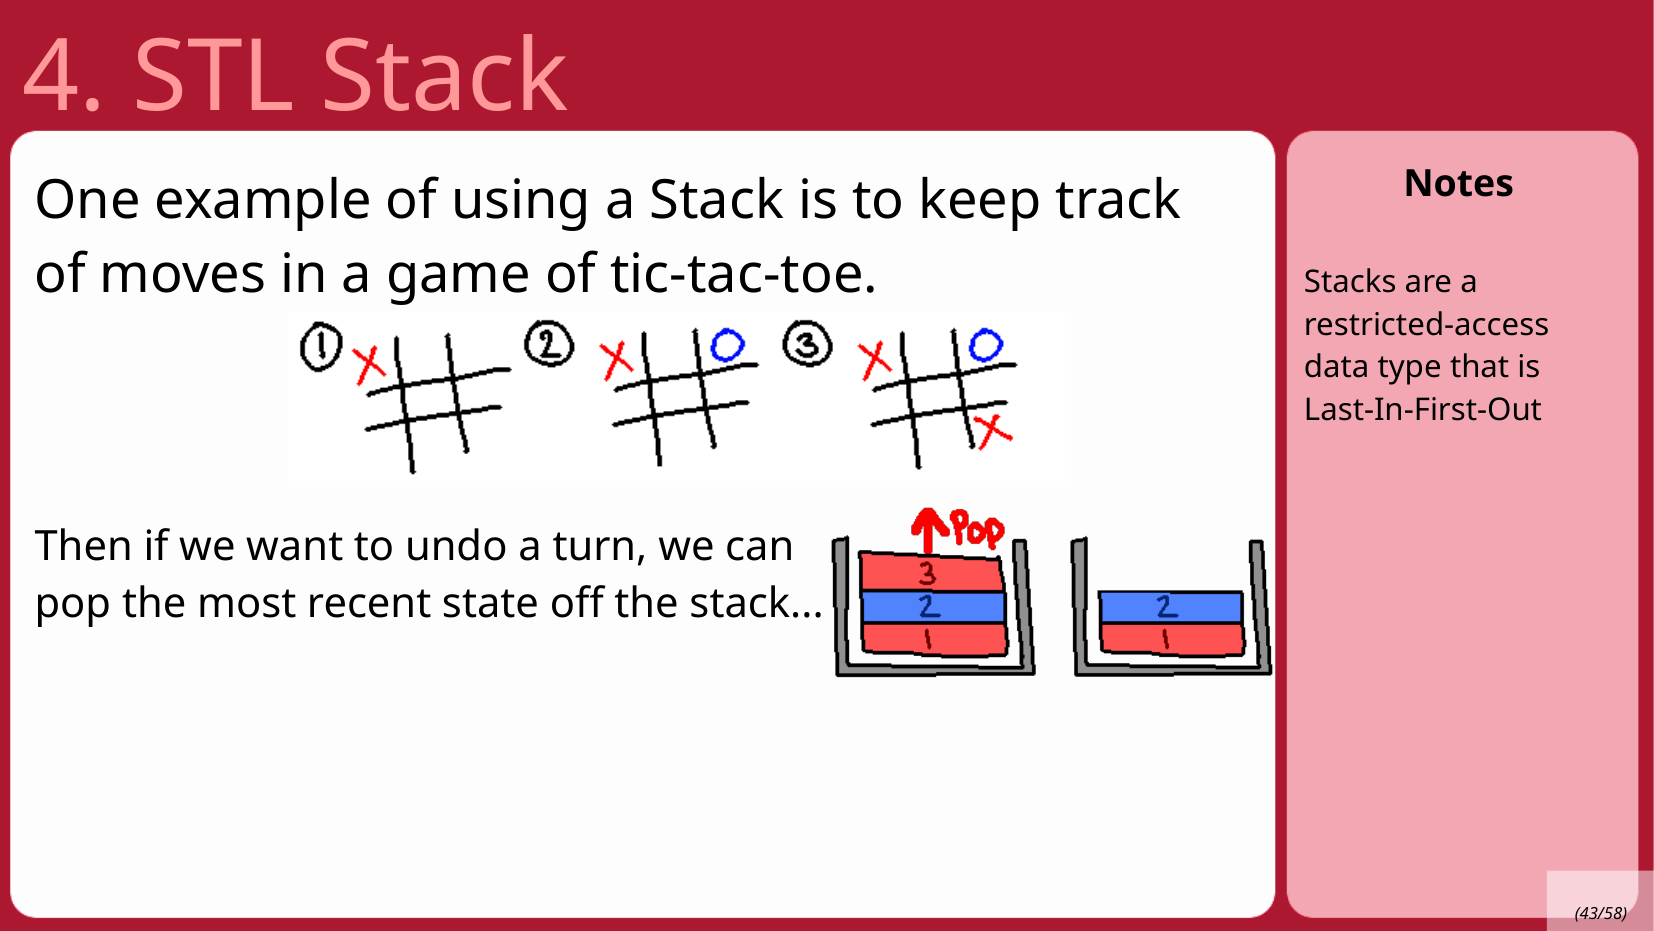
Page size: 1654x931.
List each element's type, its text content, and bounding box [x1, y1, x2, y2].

text_box Then if we want to undo a turn, we can pop the most recent state off the stack... [1057, 515, 1248, 641]
text_box Notes Stacks are a restricted-access data type that is Last-In-First-Out [1289, 149, 1629, 390]
text_box Then if we want to undo a turn, we can pop the most recent state off the stack... [34, 515, 787, 641]
text_box (<number>/58) [1546, 877, 1654, 931]
picture [0, 0, 1654, 931]
title 4. STL Stack [22, 7, 1511, 136]
text_box One example of using a Stack is to keep track of moves in a game of tic-tac-toe. [34, 160, 1248, 287]
